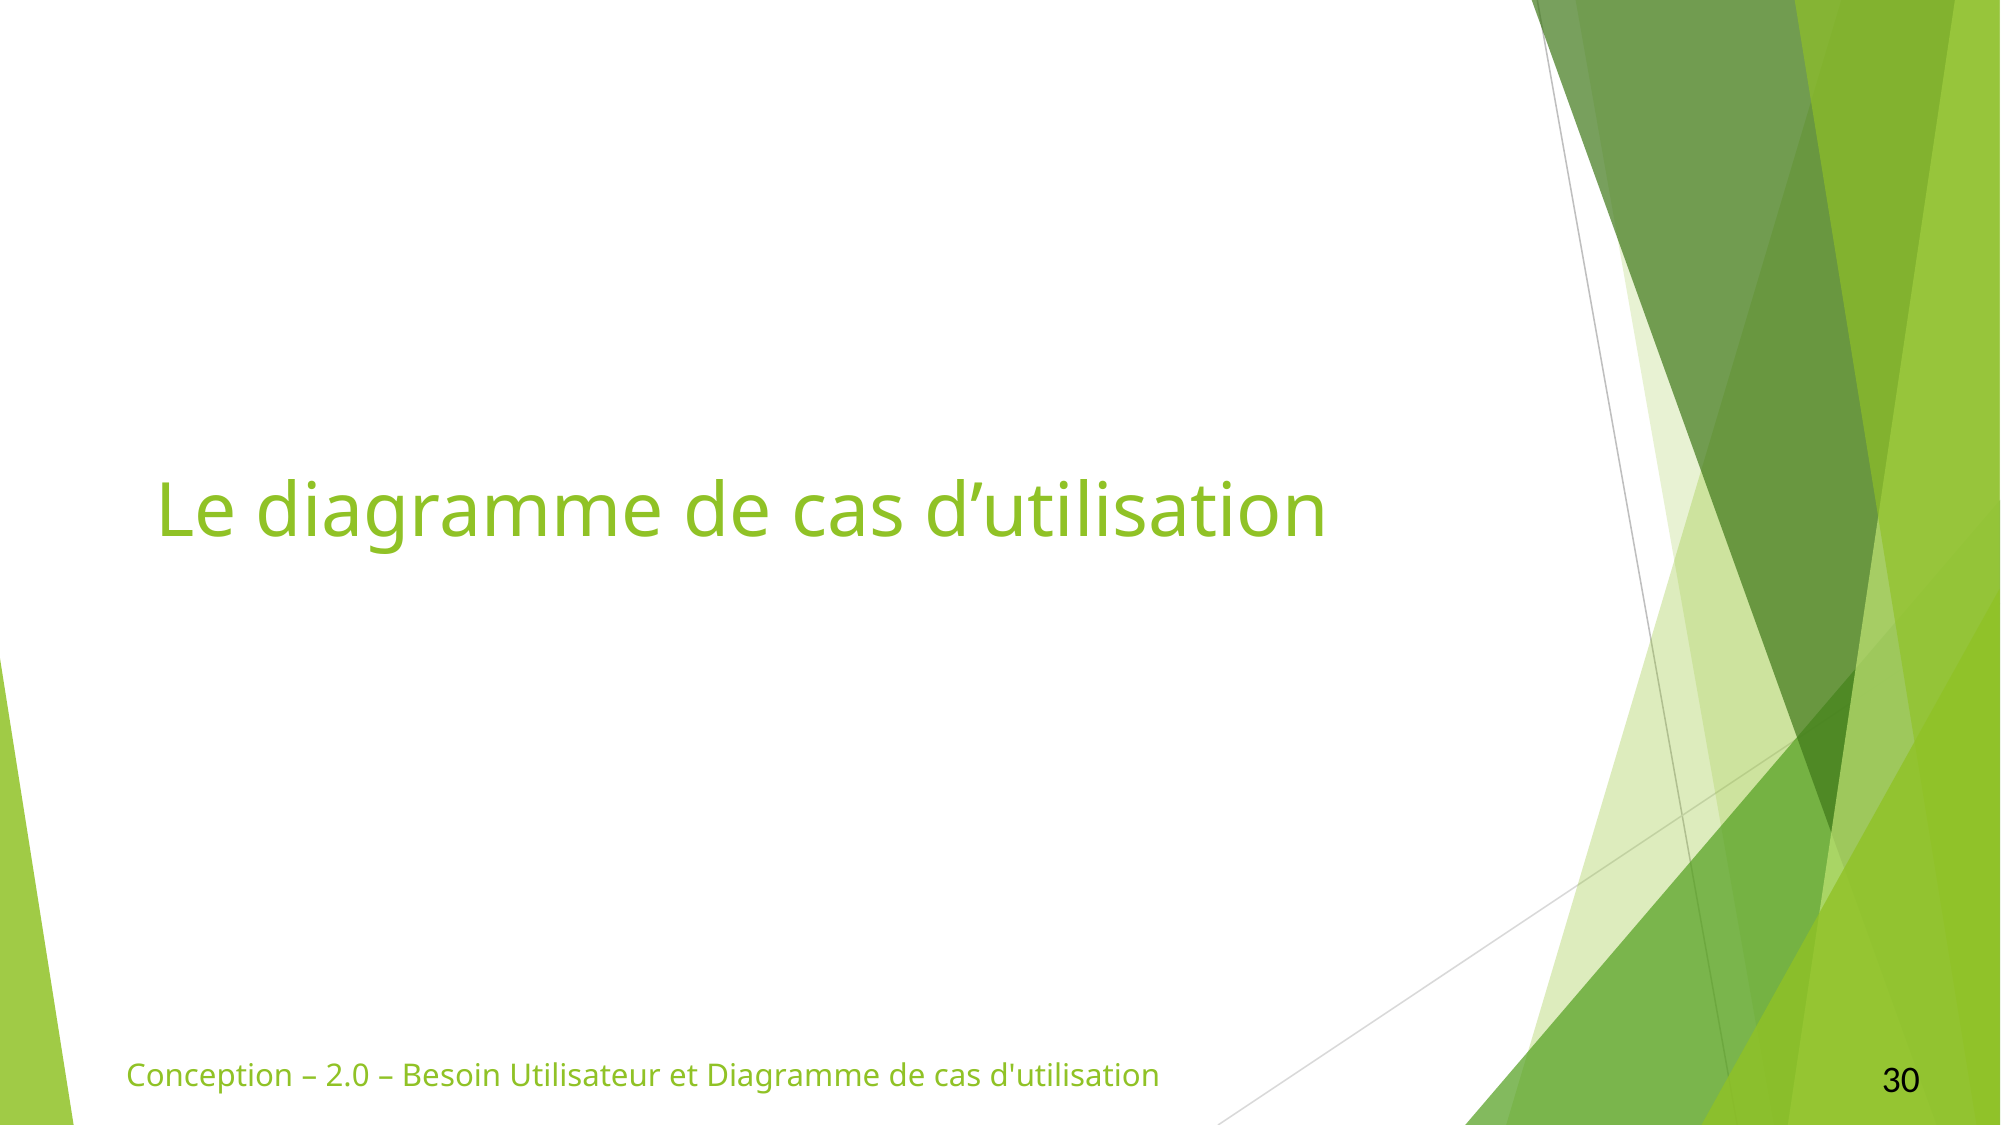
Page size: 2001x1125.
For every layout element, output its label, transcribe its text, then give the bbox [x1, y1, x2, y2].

text_box Conception – 2.0 – Besoin Utilisateur et Diagramme de cas d'utilisation [111, 1047, 1210, 1109]
text_box [1866, 1047, 1979, 1108]
title Le diagramme de cas d’utilisation [140, 454, 1551, 671]
